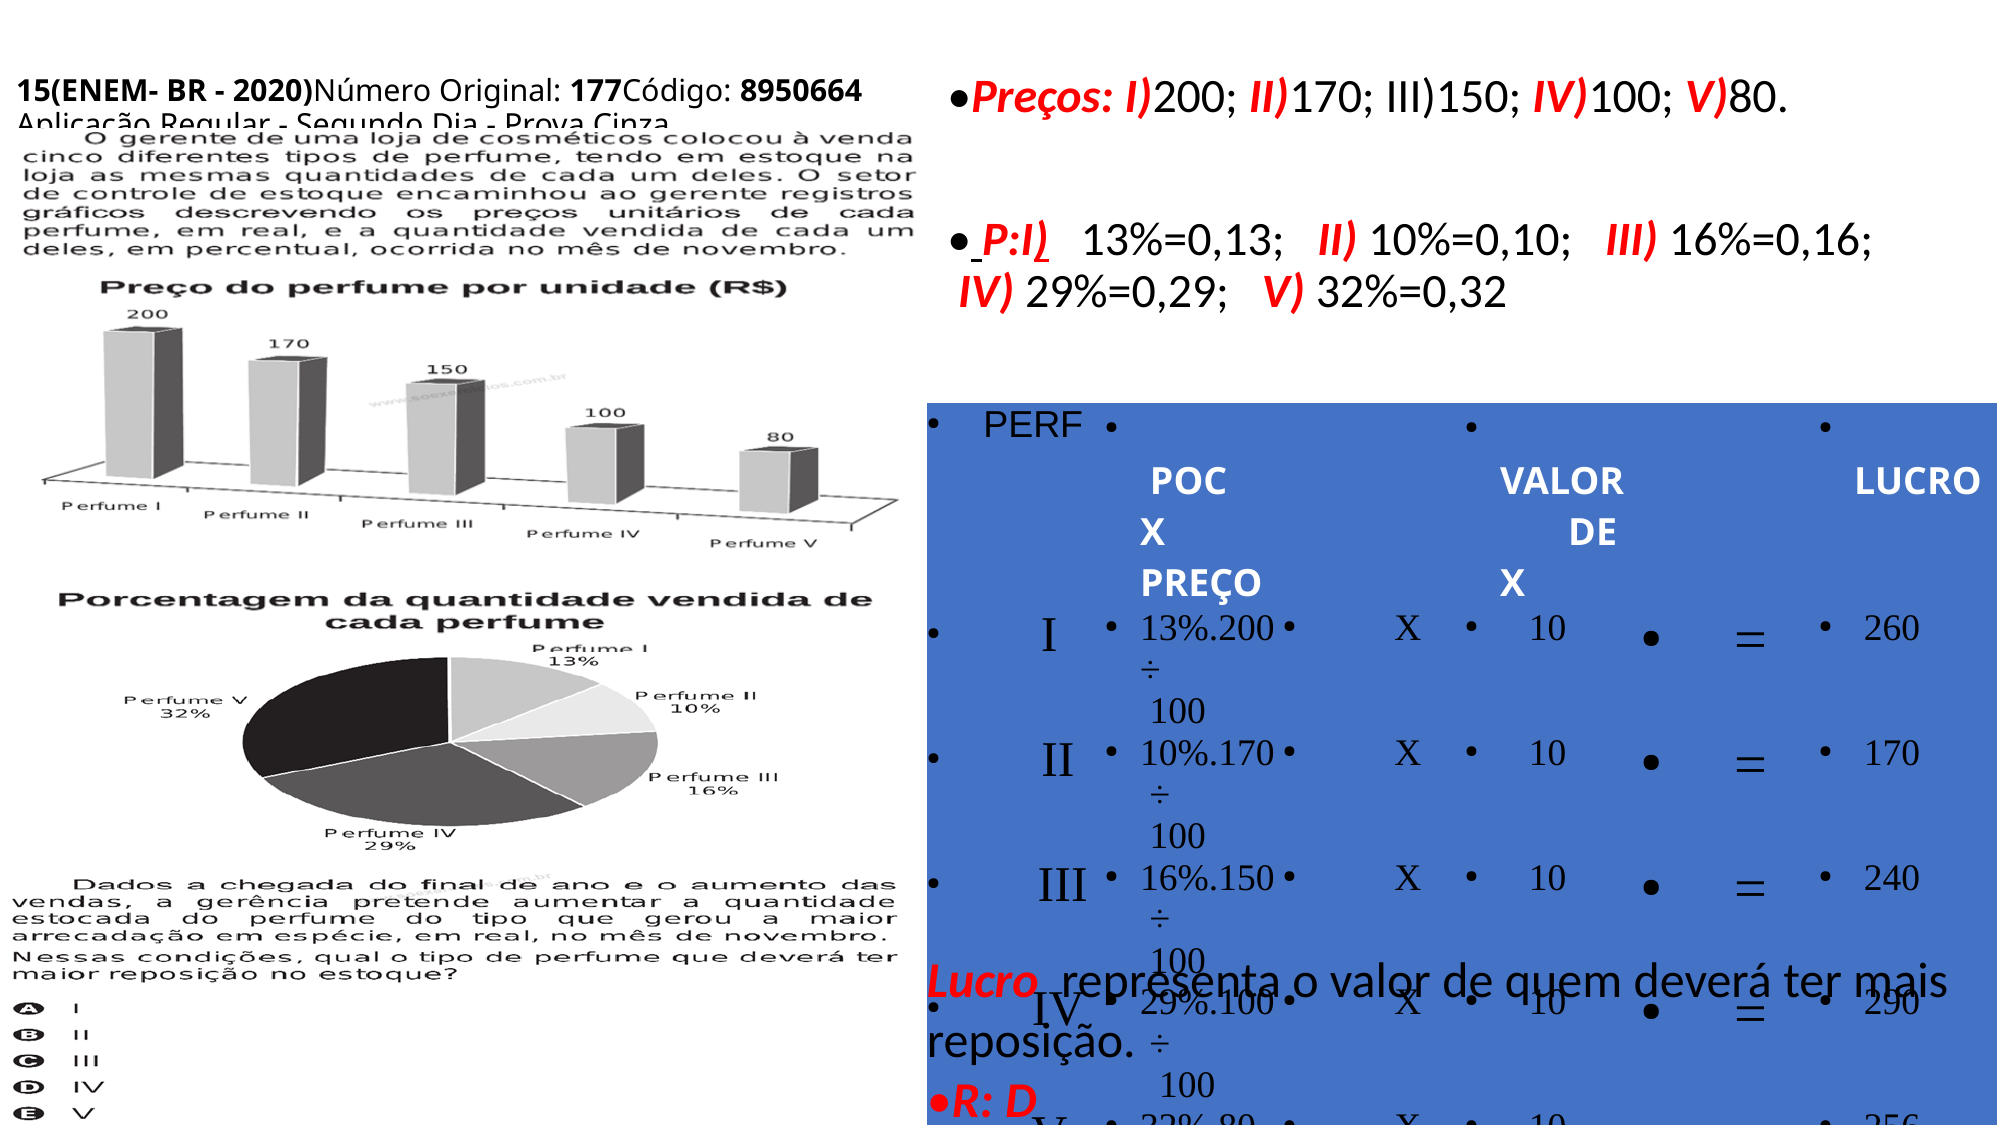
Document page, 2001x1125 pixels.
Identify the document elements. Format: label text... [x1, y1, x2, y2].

table_cell 10 [1465, 732, 1641, 857]
table_cell 260 [1819, 607, 1997, 732]
table_header [1641, 403, 1819, 607]
table_cell I [927, 607, 1105, 732]
table_cell 16%.150 ÷ 100 [1105, 857, 1283, 940]
table_header PERF [927, 403, 1105, 607]
table_cell II [927, 732, 1105, 857]
table_cell 240 [1819, 857, 1997, 940]
table_cell X [1283, 607, 1465, 732]
table_cell = [1641, 732, 1819, 857]
text_box Lucro representa o valor de quem deverá ter mais reposição. •R: D [911, 940, 2000, 1125]
table_cell X [1283, 857, 1465, 940]
table_cell 10 [1465, 857, 1641, 940]
table_header LUCRO [1819, 403, 1997, 607]
table_cell = [1641, 607, 1819, 732]
table_cell 10 [1465, 607, 1641, 732]
table_cell III [927, 857, 1105, 940]
table_header POC X PREÇO [1105, 403, 1283, 607]
table_cell X [1283, 732, 1465, 857]
table_cell = [1641, 857, 1819, 940]
table_cell 13%.200÷ 100 [1105, 607, 1283, 732]
table_cell 170 [1819, 732, 1997, 857]
picture [0, 128, 931, 1125]
list •Preços: I)200; II)170; III)150; IV)100; V)80. • P:I) 13%=0,13; II) 10%=0,10; III) 16%=0,16; IV) 29%=0,29; V) 32%=0,32 •Quantidade (valor de X) EXEMPLO: 10 [932, 63, 1986, 403]
table_header VALOR DE X [1465, 403, 1641, 607]
table_cell 10%.170 ÷ 100 [1105, 732, 1283, 857]
table_header [1283, 403, 1465, 607]
title 15(ENEM- BR - 2020)Número Original: 177Código: 8950664 Aplicação Regular - Segundo Dia - Prova Cinza [0, 64, 925, 160]
